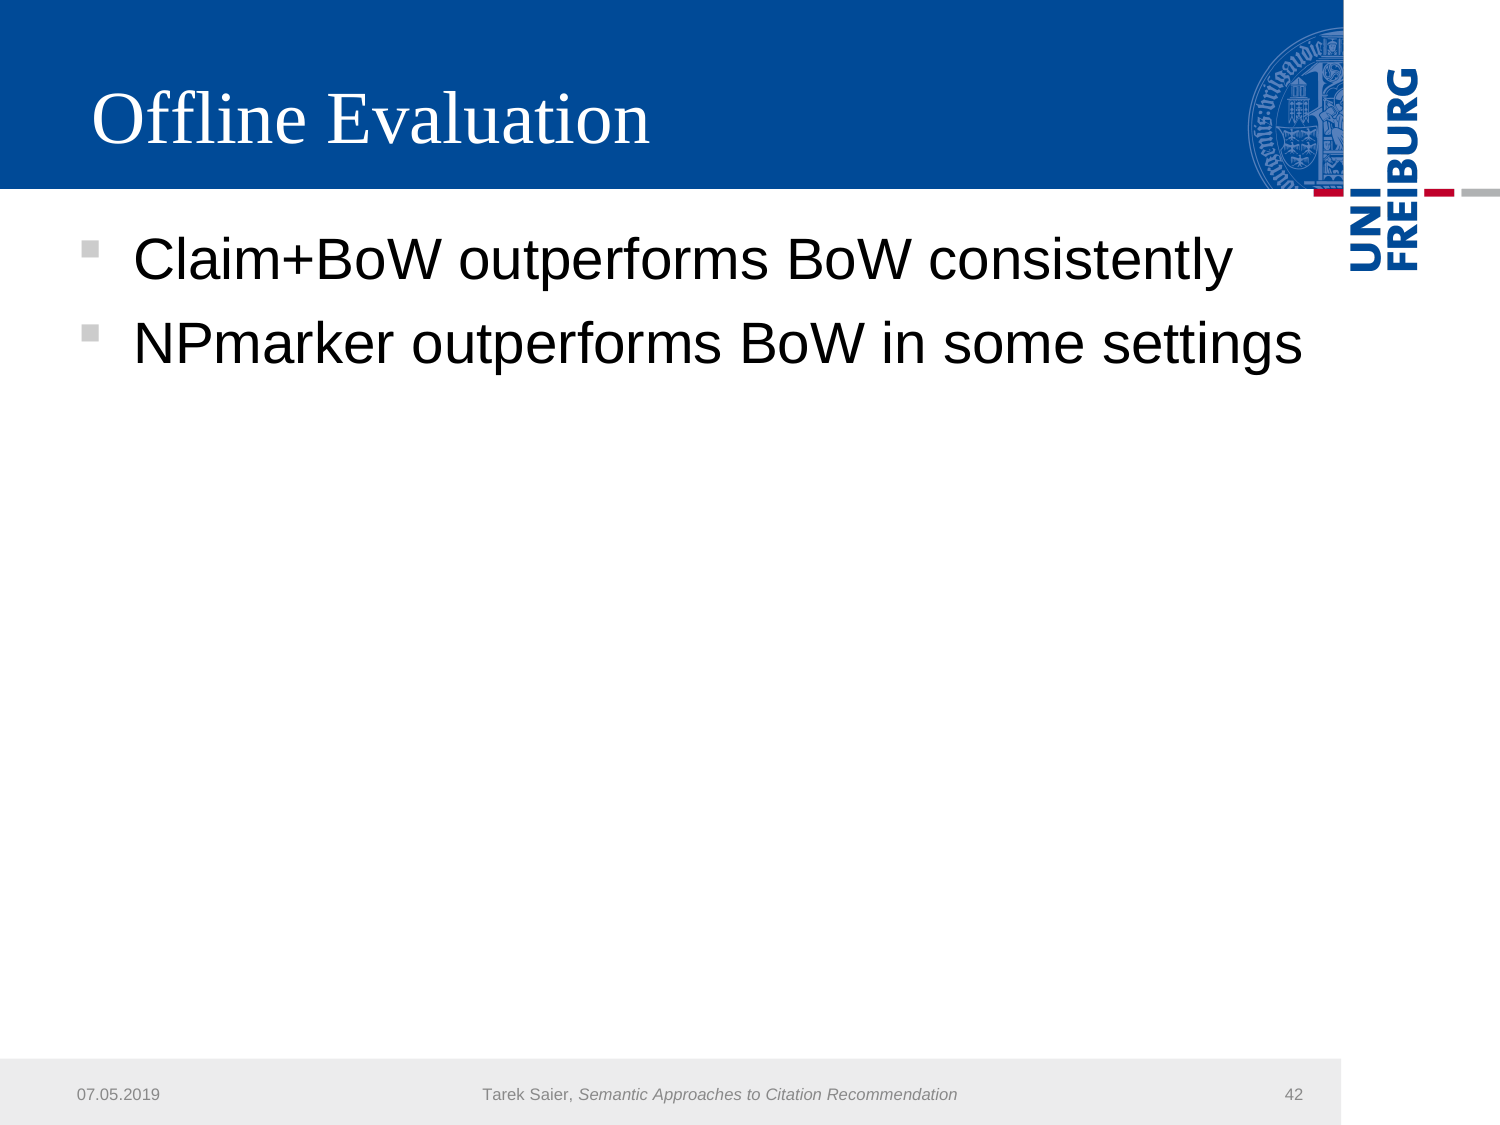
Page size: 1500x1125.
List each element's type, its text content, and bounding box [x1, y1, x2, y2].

title Offline Evaluation [76, 49, 1235, 178]
list Claim+BoW outperforms BoW consistently NPmarker outperforms BoW in some settings [76, 221, 1341, 1009]
picture [0, 0, 1500, 271]
